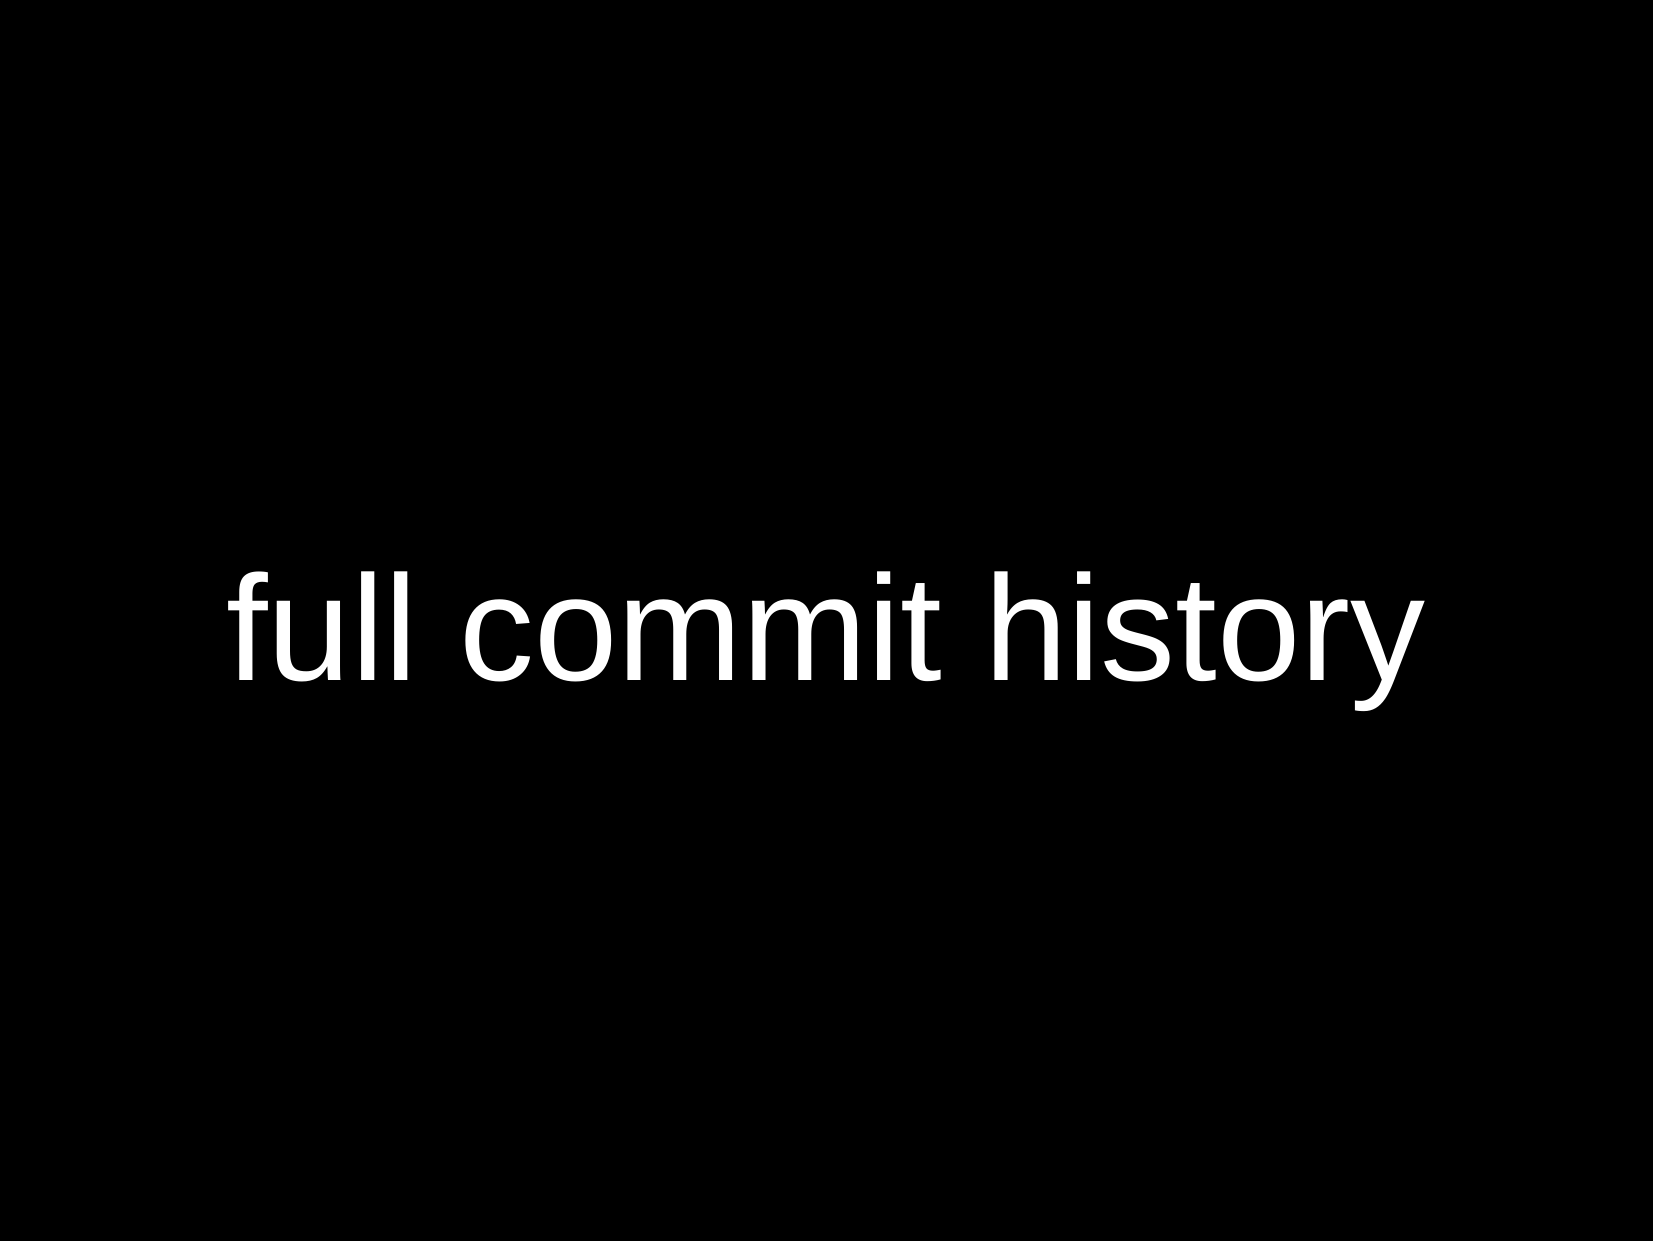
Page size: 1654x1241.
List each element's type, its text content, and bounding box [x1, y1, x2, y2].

title full commit history [82, 56, 1571, 1201]
